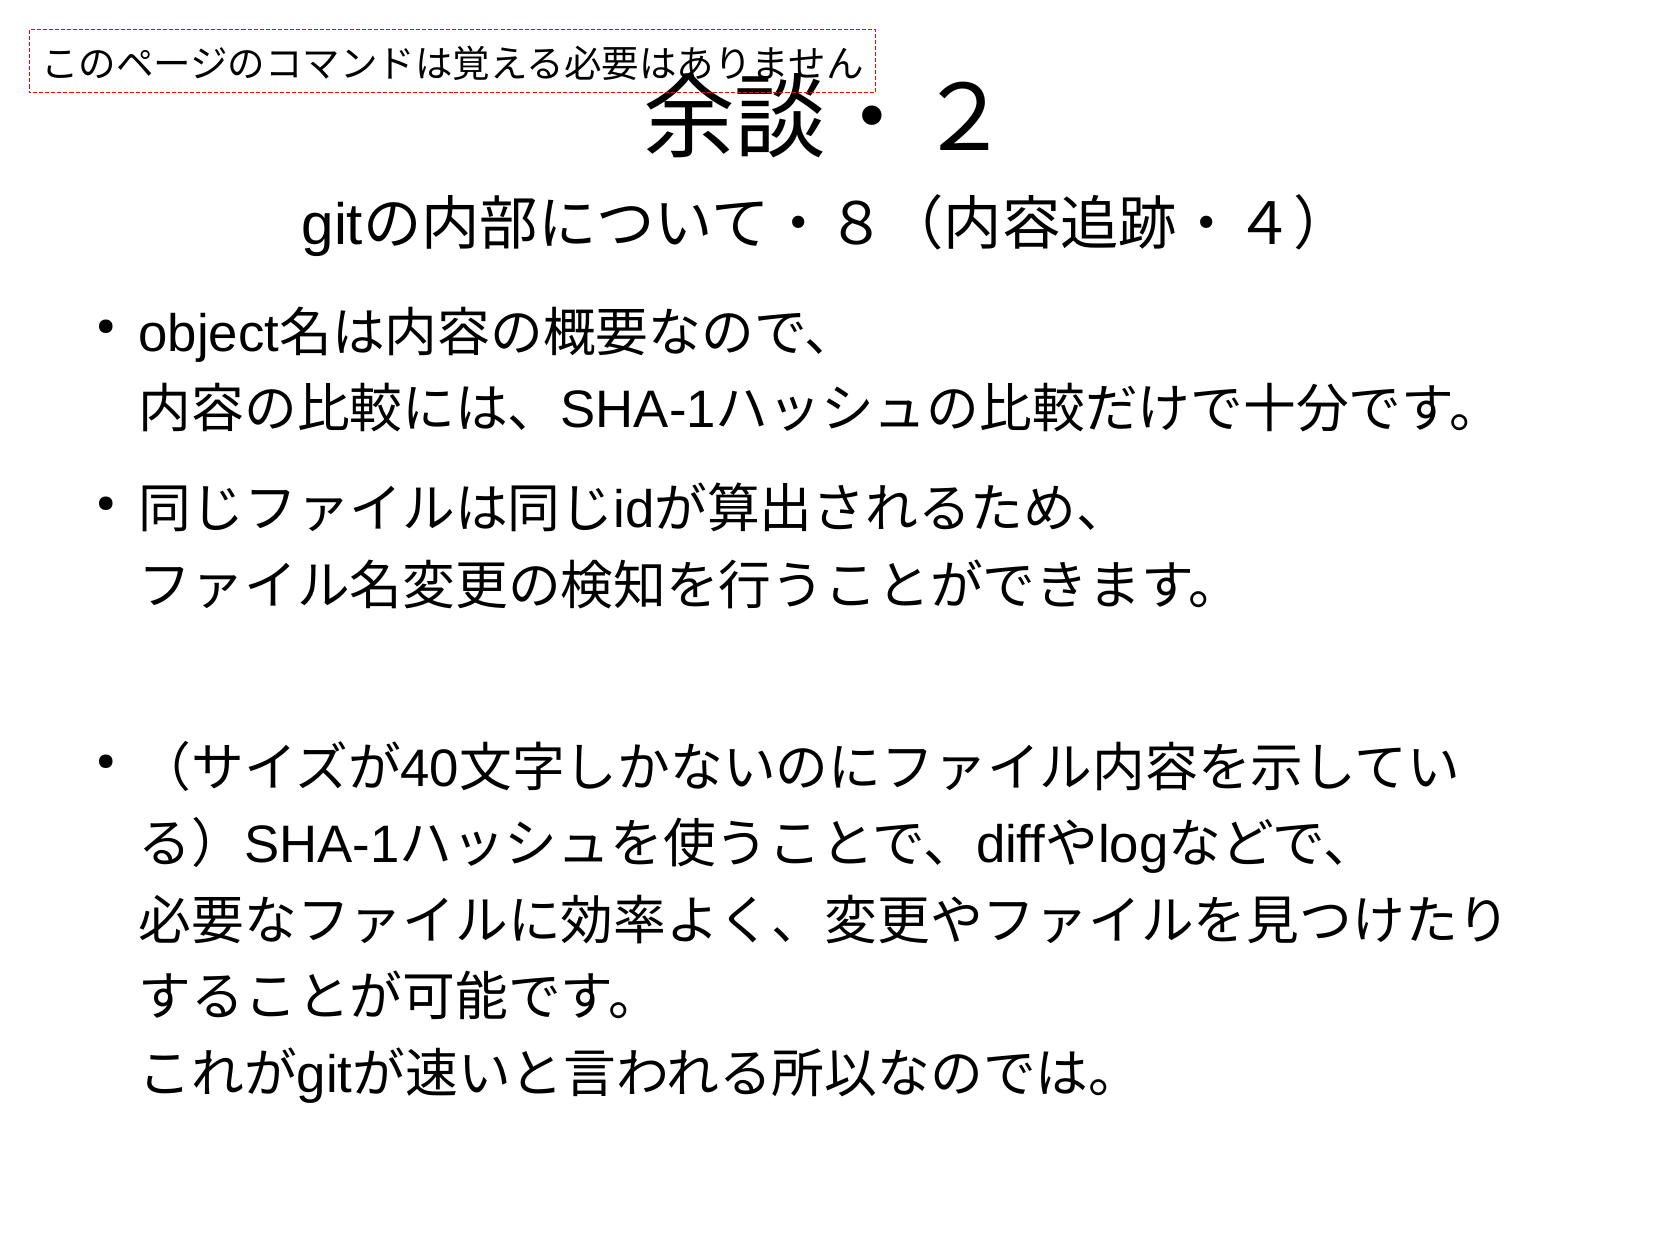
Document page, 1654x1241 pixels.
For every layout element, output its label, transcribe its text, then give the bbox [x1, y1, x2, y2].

title 余談・２ gitの内部について・８（内容追跡・４） [82, 49, 1571, 257]
list object名は内容の概要なので、 内容の比較には、SHA-1ハッシュの比較だけで十分です。 同じファイルは同じidが算出されるため、 ファイル名変更の検知を行うことができます。 （サイズが40文字しかないのにファイル内容を示している）SHA-1ハッシュを使うことで、diffやlogなどで、 必要なファイルに効率よく、変更やファイルを見つけたりすることが可能です。 これがgitが速いと言われる所以なのでは。 [82, 290, 1538, 1193]
text_box このページのコマンドは覚える必要はありません [29, 29, 810, 76]
